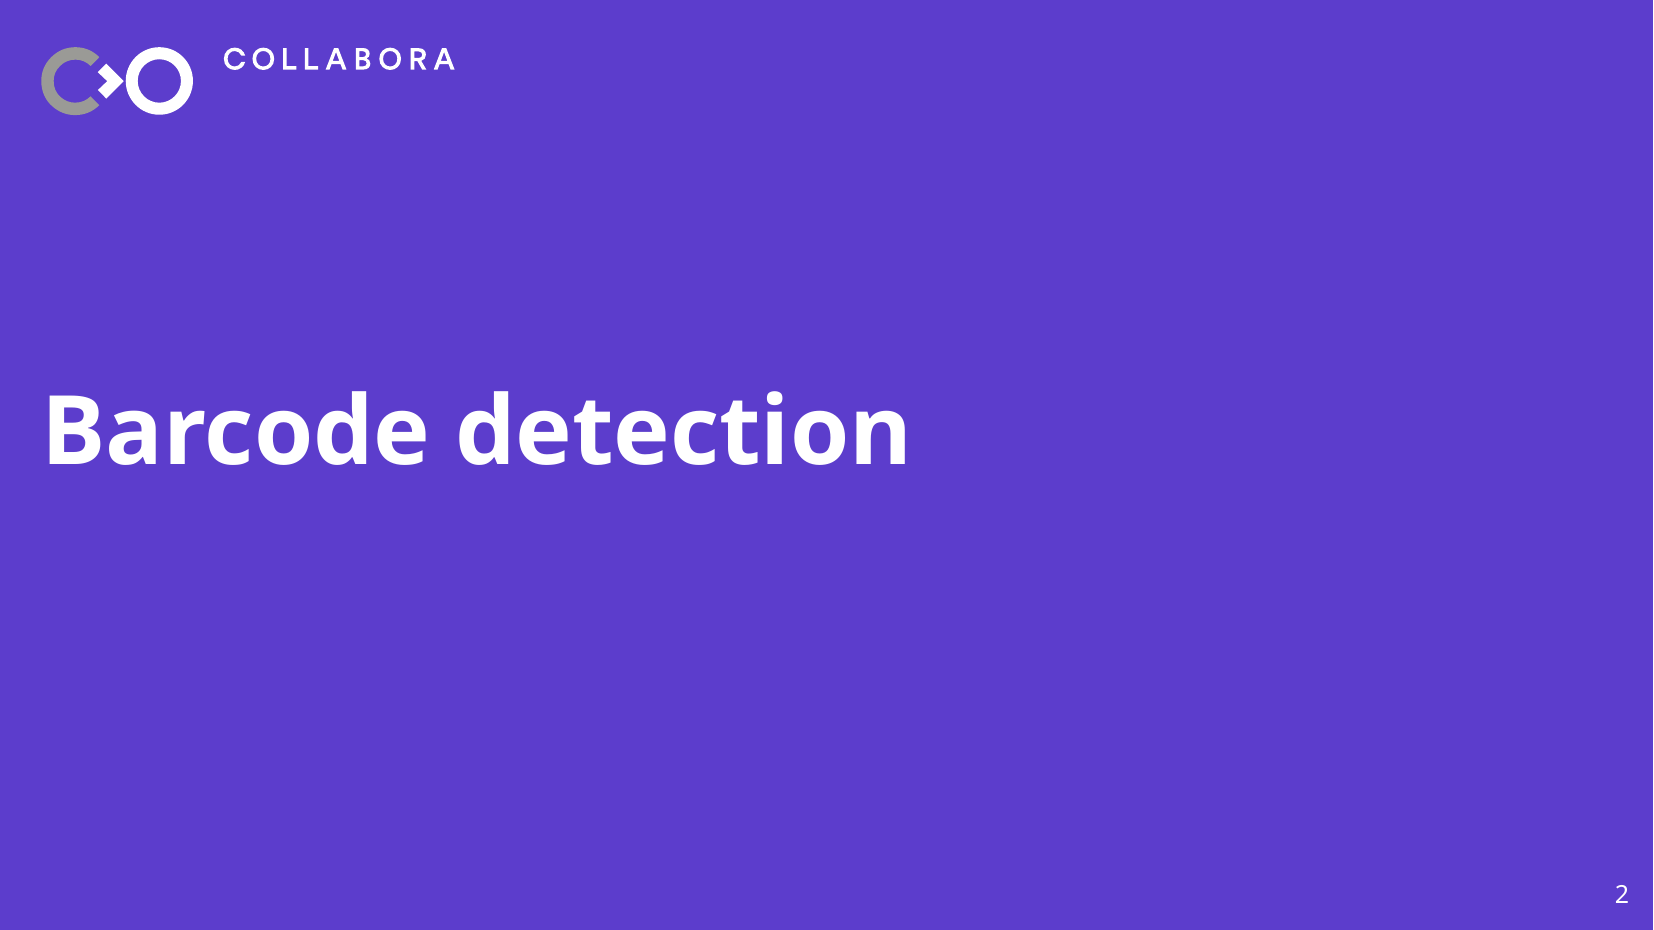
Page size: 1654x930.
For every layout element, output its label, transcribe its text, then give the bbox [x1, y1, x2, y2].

title Barcode detection [41, 315, 1529, 541]
